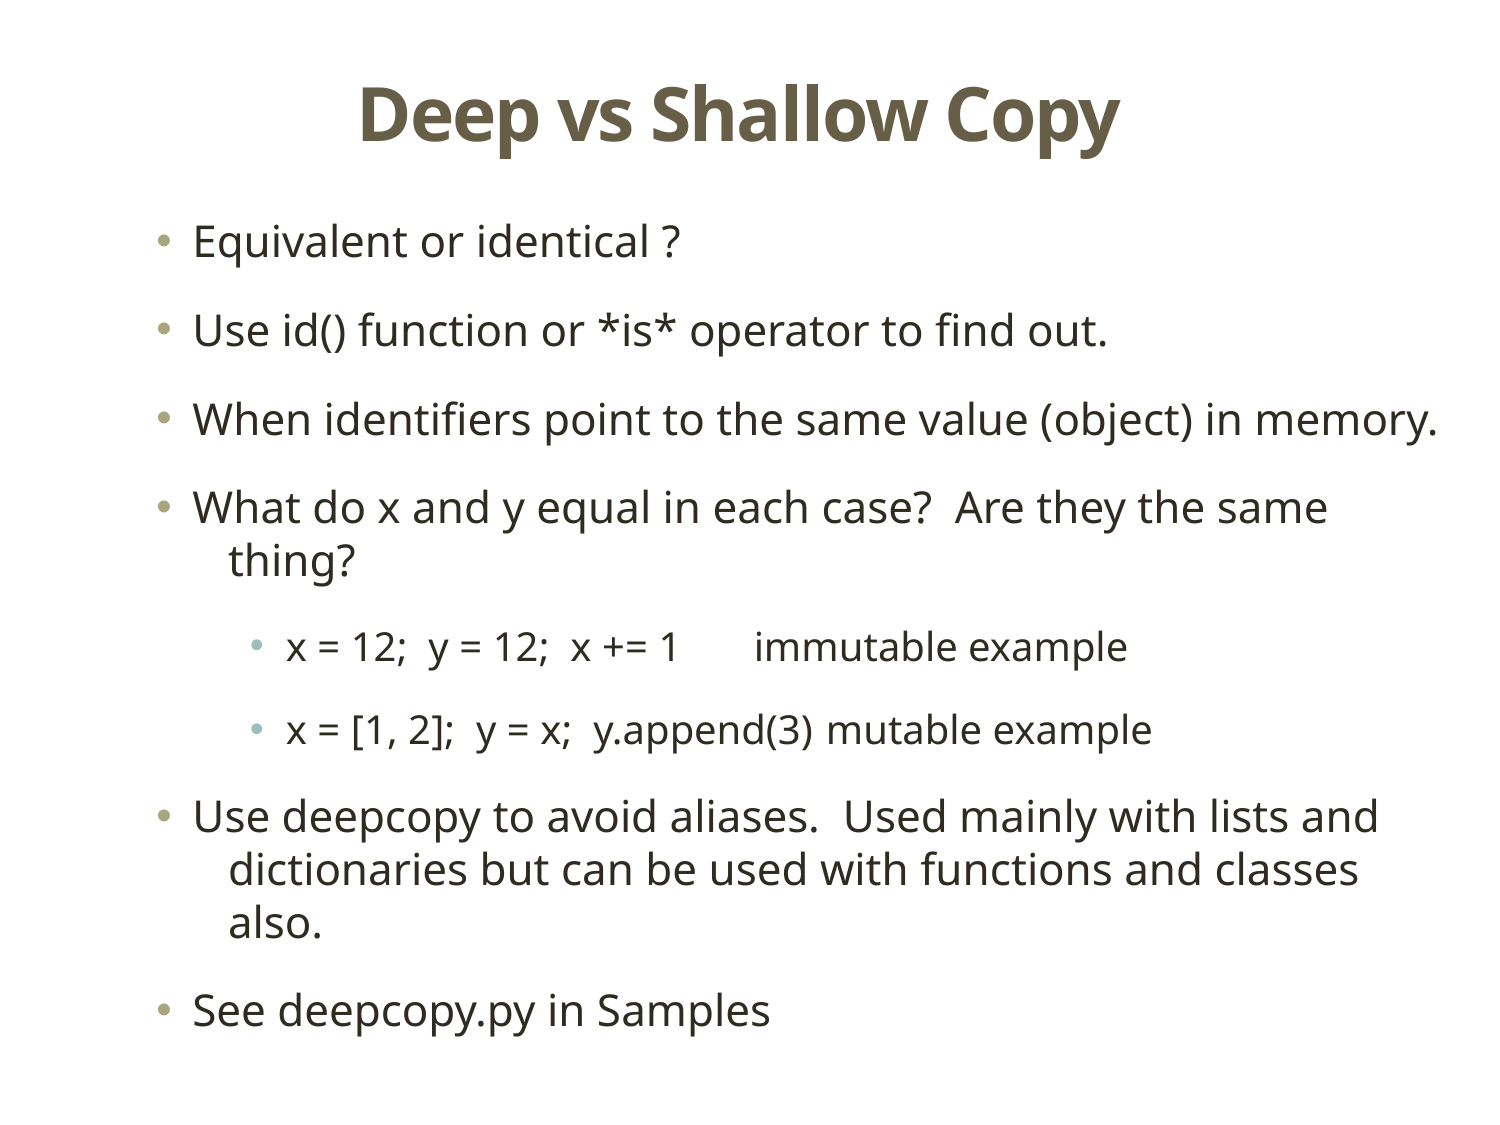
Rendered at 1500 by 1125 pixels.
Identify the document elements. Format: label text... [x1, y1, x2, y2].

list Equivalent or identical ? Use id() function or *is* operator to find out. When identifiers point to the same value (object) in memory. What do x and y equal in each case? Are they the same thing? x = 12; y = 12; x += 1 immutable example x = [1, 2]; y = x; y.append(3) mutable example Use deepcopy to avoid aliases. Used mainly with lists and dictionaries but can be used with functions and classes also. See deepcopy.py in Samples [105, 206, 1460, 1098]
title Deep vs Shallow Copy [18, 45, 1460, 178]
